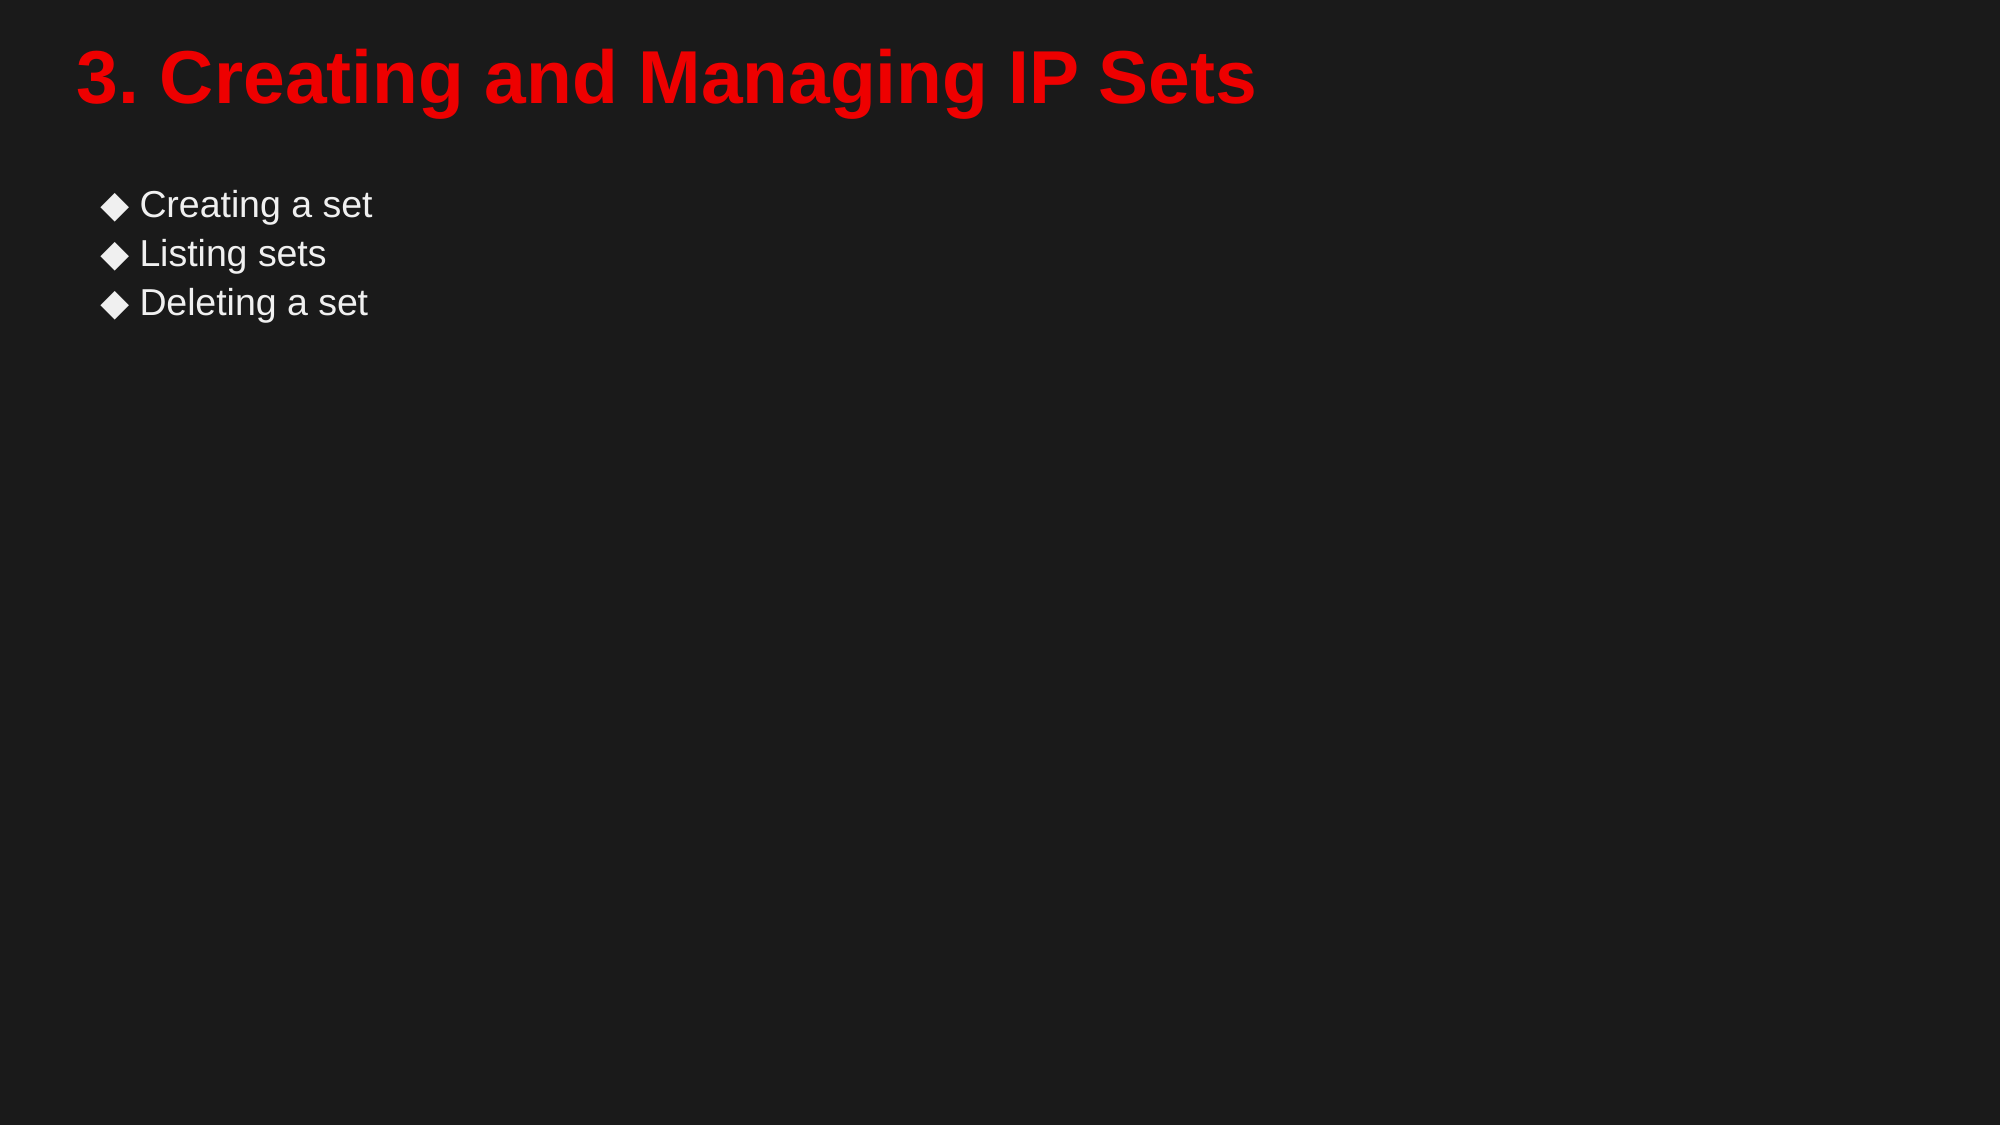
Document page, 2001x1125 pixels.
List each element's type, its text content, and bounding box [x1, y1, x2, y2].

text_box ◆ Creating a set ◆ Listing sets ◆ Deleting a set [59, 171, 1942, 1087]
text_box 3. Creating and Managing IP Sets [59, 23, 1942, 154]
